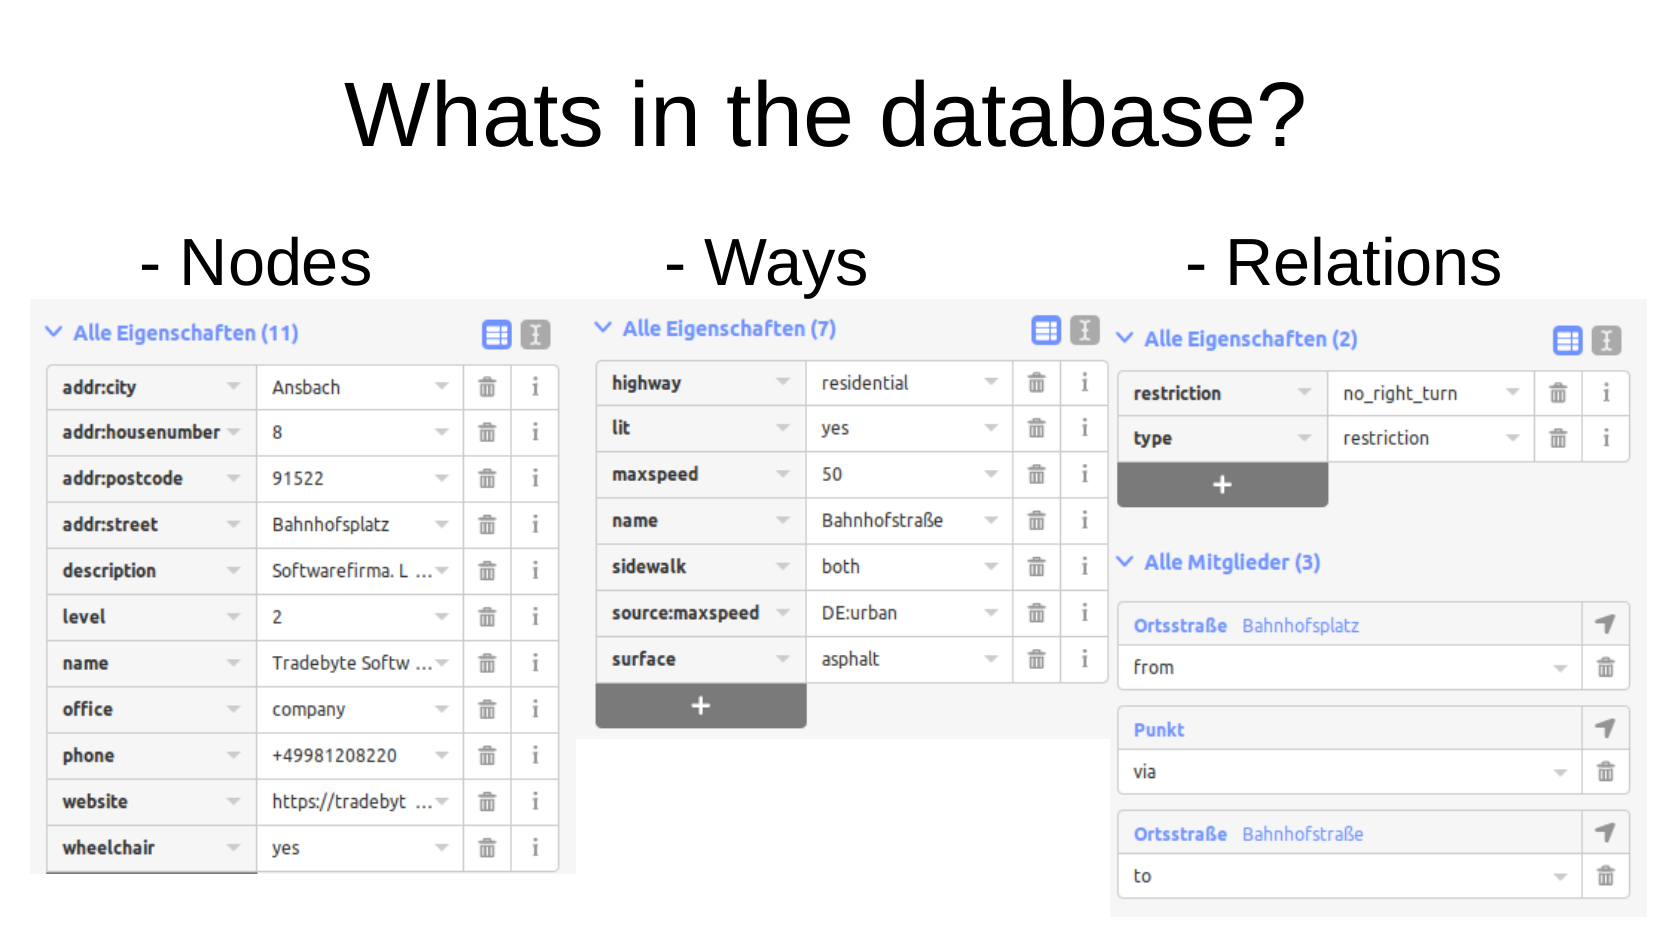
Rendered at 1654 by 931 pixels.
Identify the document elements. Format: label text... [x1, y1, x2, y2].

picture [30, 299, 1647, 917]
text_box - Relations [1185, 150, 1546, 450]
title Whats in the database? [82, 37, 1571, 193]
text_box - Ways [664, 225, 931, 375]
subtitle - Nodes [139, 225, 406, 299]
